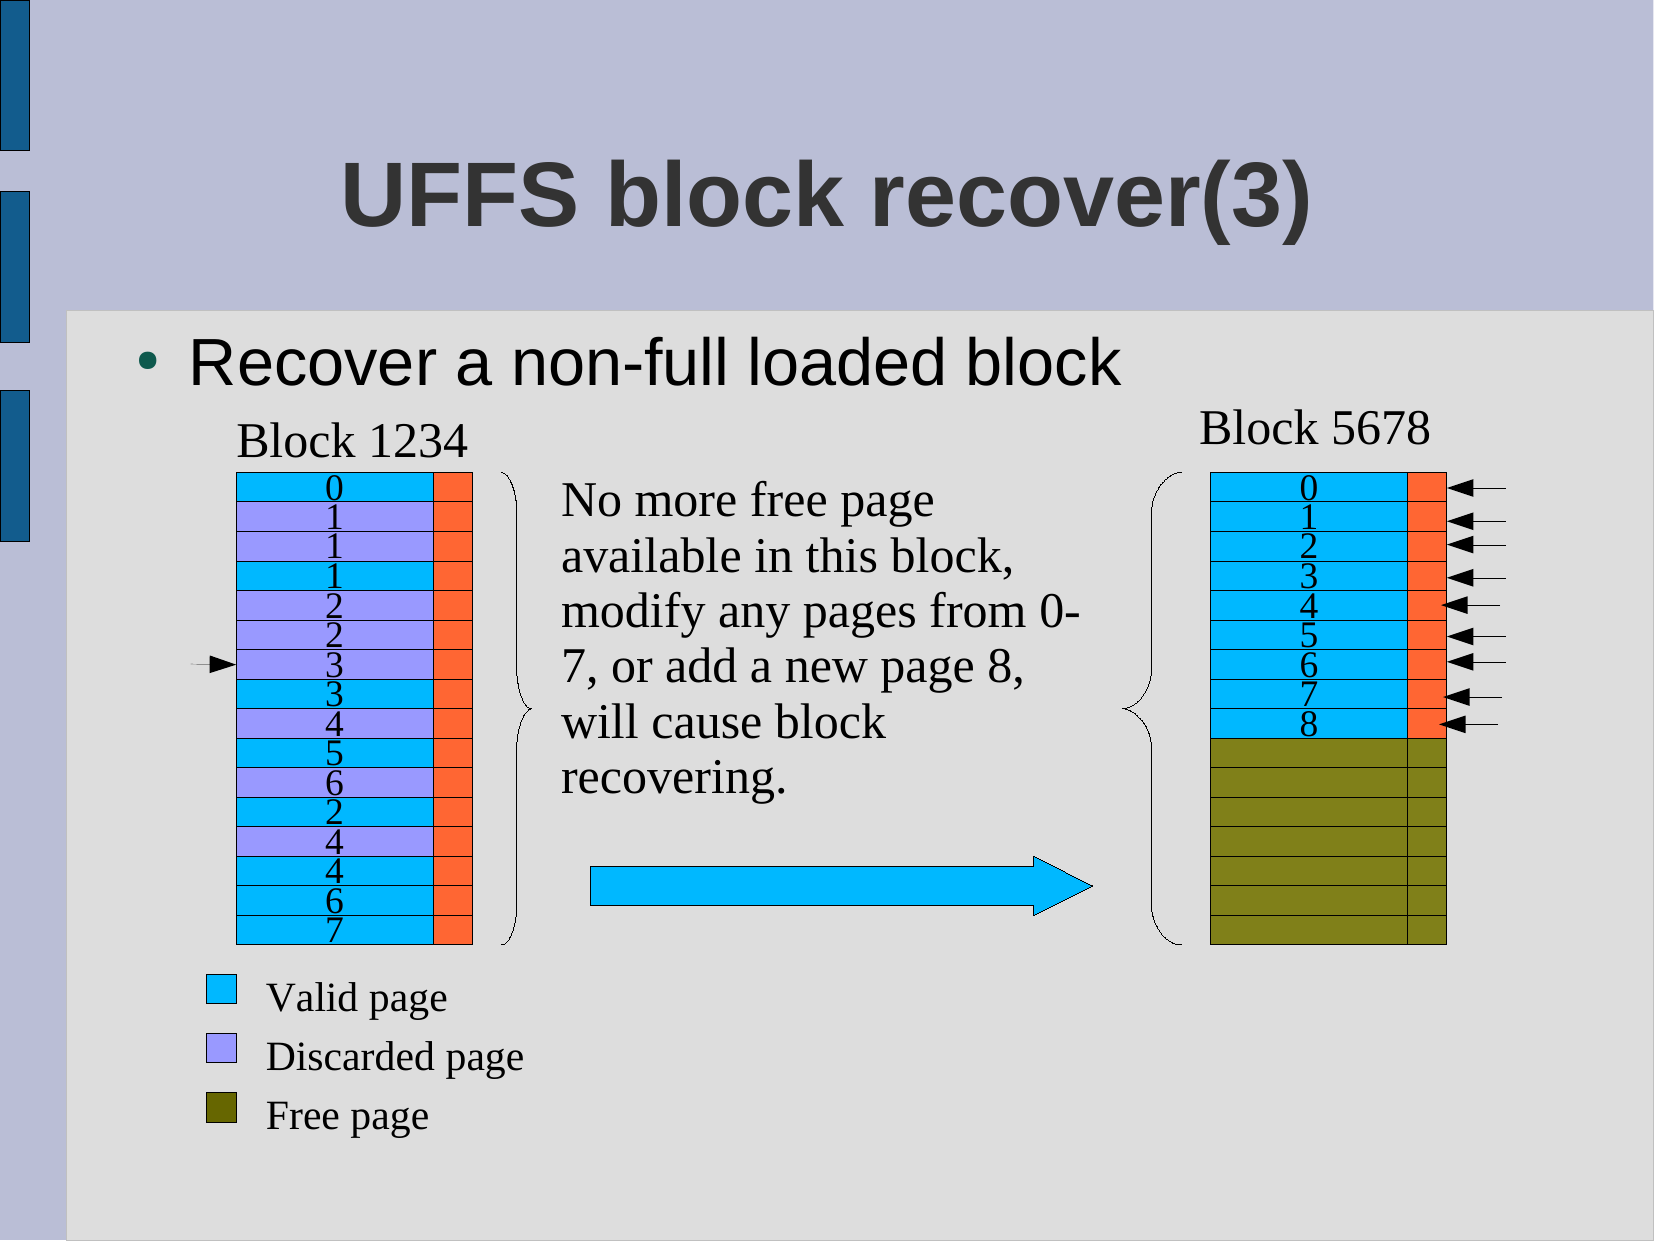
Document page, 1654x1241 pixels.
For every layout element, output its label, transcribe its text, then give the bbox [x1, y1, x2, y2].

list Recover a non-full loaded block [118, 324, 1531, 400]
text_box 1 [236, 561, 433, 590]
text_box 5 [1210, 620, 1407, 649]
text_box 3 [1210, 561, 1407, 590]
text_box 6 [236, 885, 433, 915]
text_box 1 [1210, 502, 1407, 531]
text_box 6 [1210, 649, 1407, 679]
text_box 2 [1210, 531, 1407, 561]
text_box 5 [236, 738, 433, 768]
text_box Block 1234 [236, 413, 502, 470]
text_box 2 [236, 590, 433, 620]
text_box [433, 472, 473, 945]
text_box 4 [236, 708, 433, 738]
text_box 0 [236, 472, 433, 502]
text_box 3 [236, 649, 433, 679]
text_box 7 [1210, 679, 1407, 708]
text_box 3 [236, 679, 433, 708]
text_box 4 [236, 856, 433, 885]
title UFFS block recover(3) [121, 91, 1534, 299]
text_box Discarded page [265, 1033, 650, 1081]
text_box [206, 974, 237, 1004]
text_box 1 [236, 502, 433, 531]
text_box No more free page available in this block, modify any pages from 0-7, or add a new page 8, will cause block recovering. [561, 472, 1093, 857]
text_box [590, 857, 1093, 916]
text_box Valid page [265, 974, 621, 1022]
text_box 1 [236, 531, 433, 561]
text_box 2 [236, 797, 433, 826]
text_box 2 [236, 620, 433, 649]
text_box [206, 1092, 237, 1123]
text_box [1210, 472, 1447, 945]
text_box Free page [265, 1092, 591, 1140]
text_box 7 [236, 915, 433, 945]
text_box Block 5678 [1199, 399, 1465, 456]
text_box 4 [236, 826, 433, 856]
text_box [206, 1033, 237, 1063]
text_box 6 [236, 768, 433, 797]
text_box 0 [1210, 472, 1407, 502]
text_box 4 [1210, 590, 1407, 620]
text_box 8 [1210, 708, 1407, 738]
